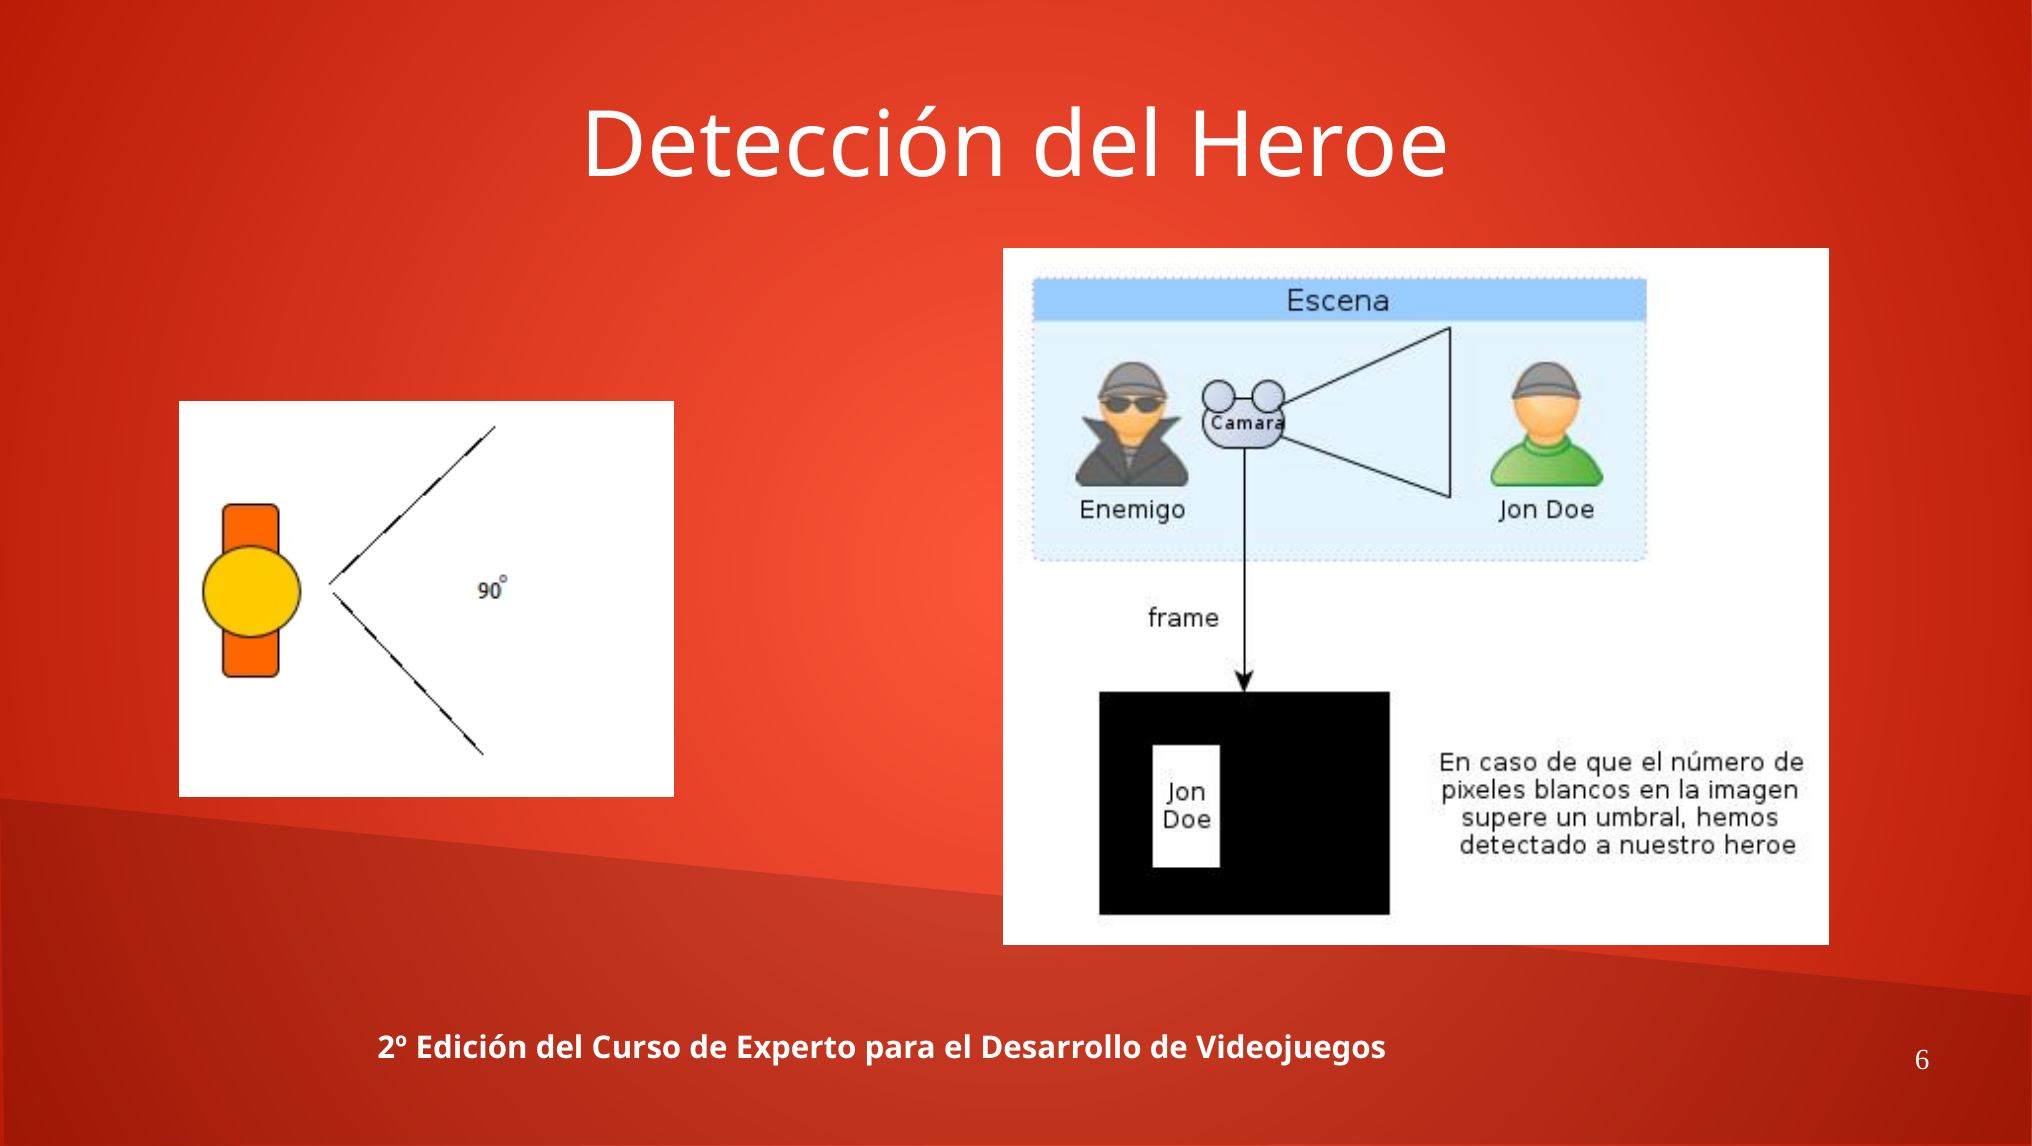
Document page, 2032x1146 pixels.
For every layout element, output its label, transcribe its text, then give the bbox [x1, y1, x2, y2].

text_box 2º Edición del Curso de Experto para el Desarrollo de Videojuegos [362, 1018, 1669, 1085]
title Detección del Heroe [101, 45, 1930, 237]
picture [1003, 248, 1829, 945]
picture [179, 401, 674, 797]
